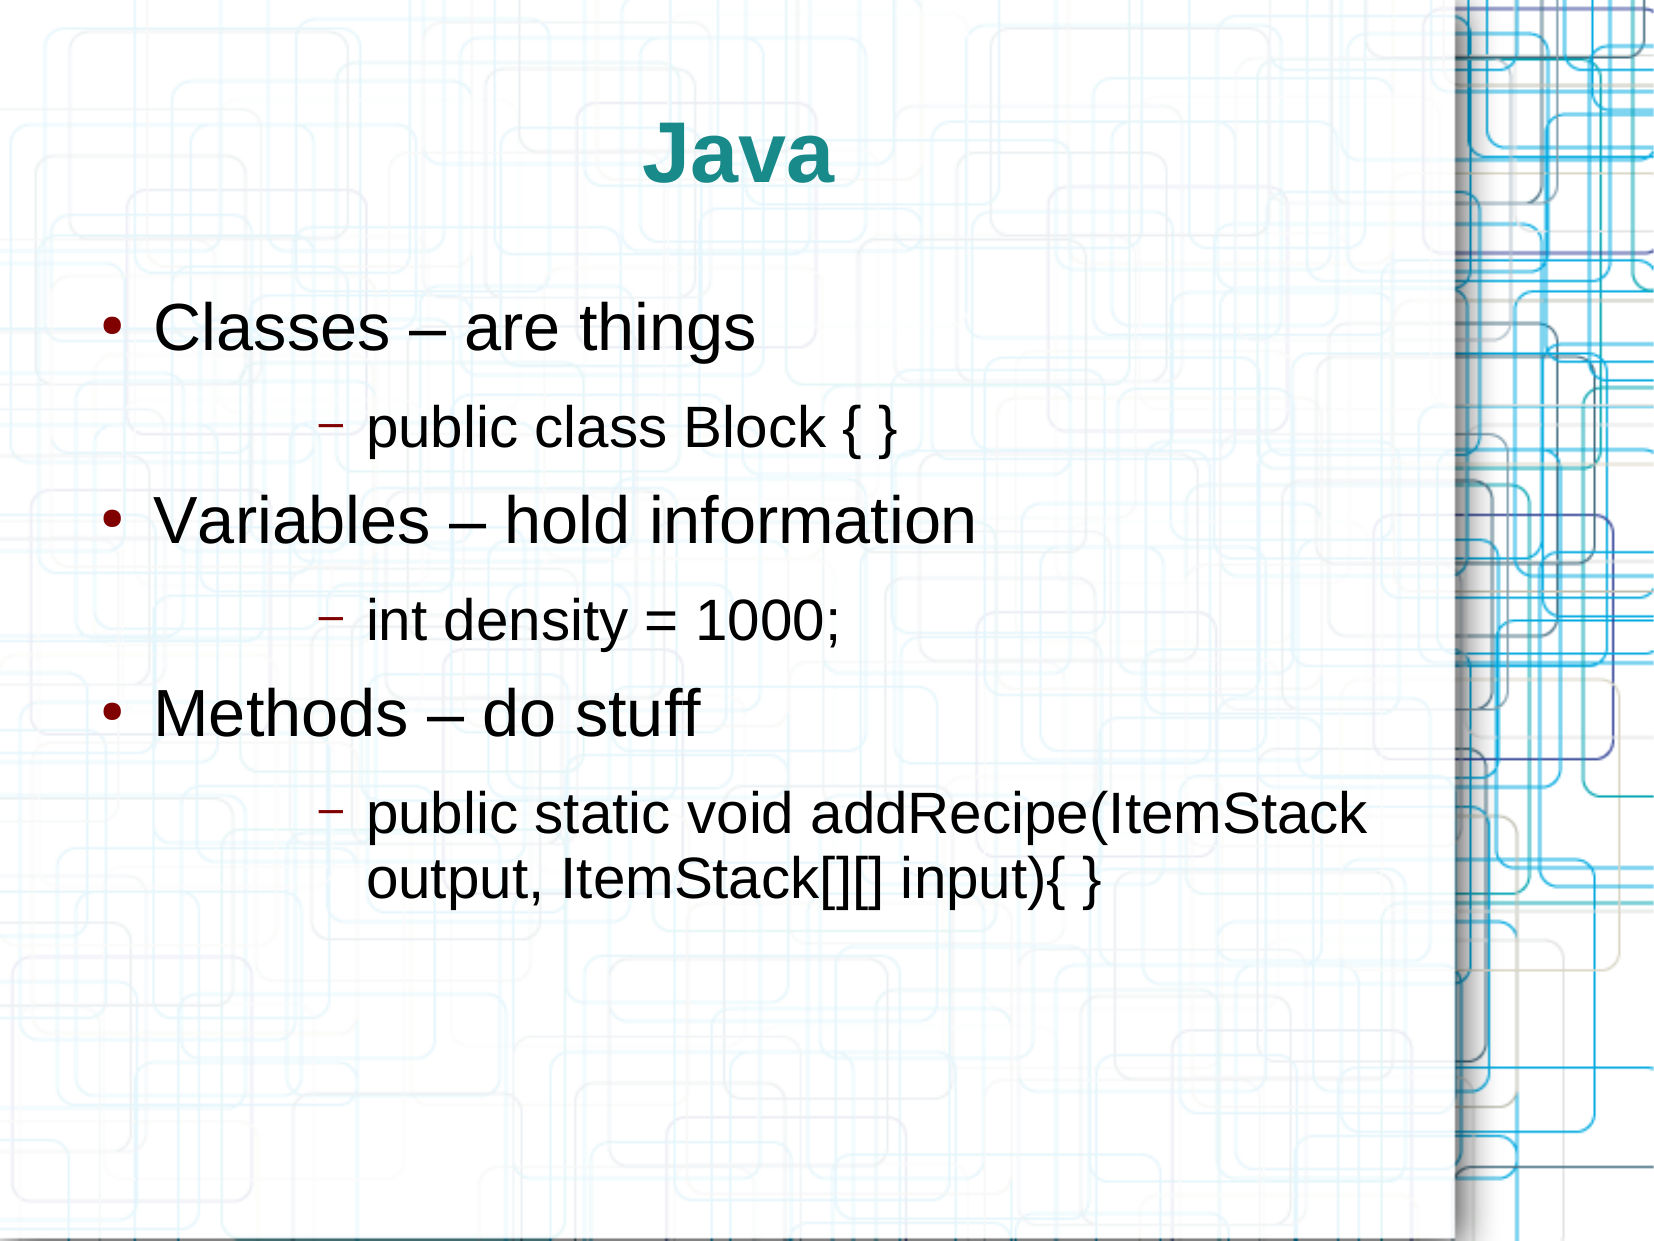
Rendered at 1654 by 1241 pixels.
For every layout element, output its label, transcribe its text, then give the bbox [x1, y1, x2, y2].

list Classes – are things public class Block { } Variables – hold information int density = 1000; Methods – do stuff public static void addRecipe(ItemStack output, ItemStack[][] input){ } [82, 290, 1418, 995]
title Java [59, 49, 1418, 257]
picture [0, 0, 1654, 1241]
